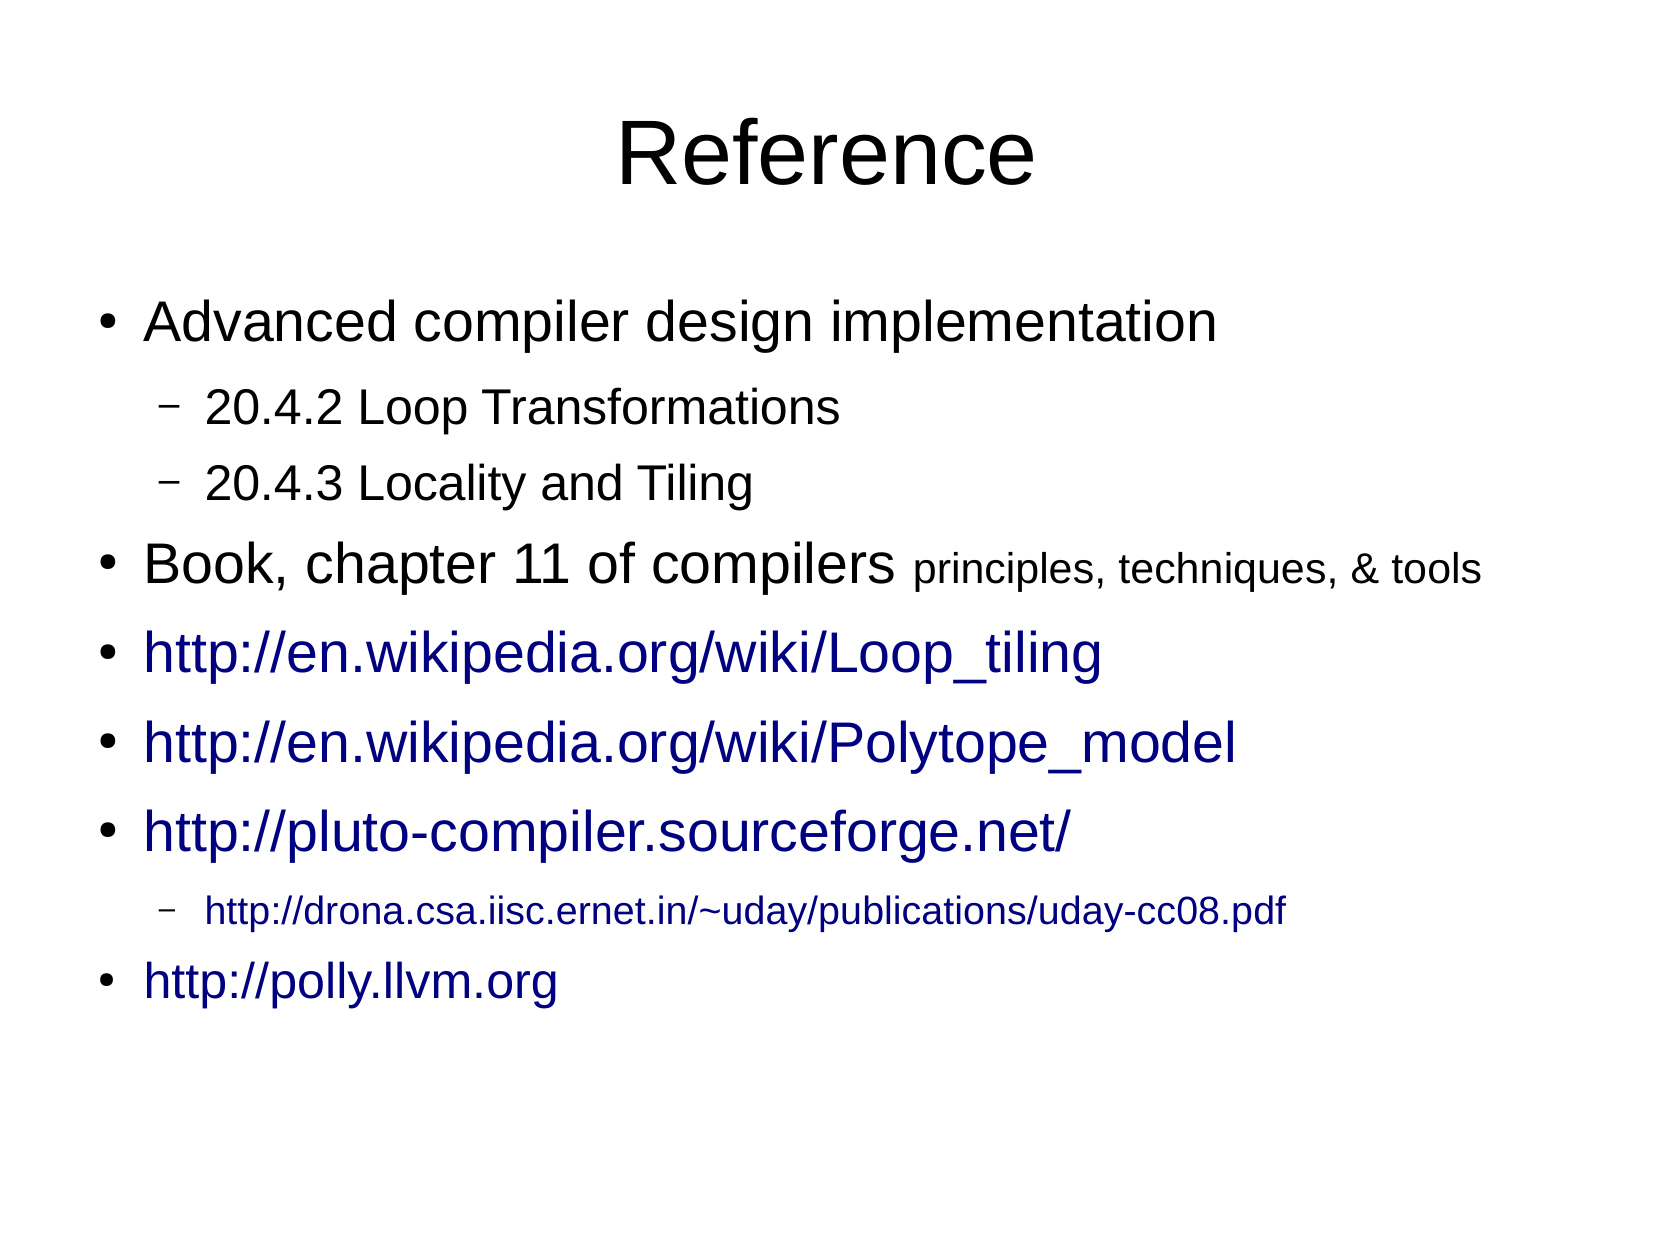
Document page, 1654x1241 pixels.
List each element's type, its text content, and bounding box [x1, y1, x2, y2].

title Reference [82, 49, 1571, 257]
list Advanced compiler design implementation 20.4.2 Loop Transformations 20.4.3 Locality and Tiling Book, chapter 11 of compilers principles, techniques, & tools http://en.wikipedia.org/wiki/Loop_tiling http://en.wikipedia.org/wiki/Polytope_model http://pluto-compiler.sourceforge.net/ http://drona.csa.iisc.ernet.in/~uday/publications/uday-cc08.pdf http://polly.llvm.org [82, 290, 1538, 1010]
